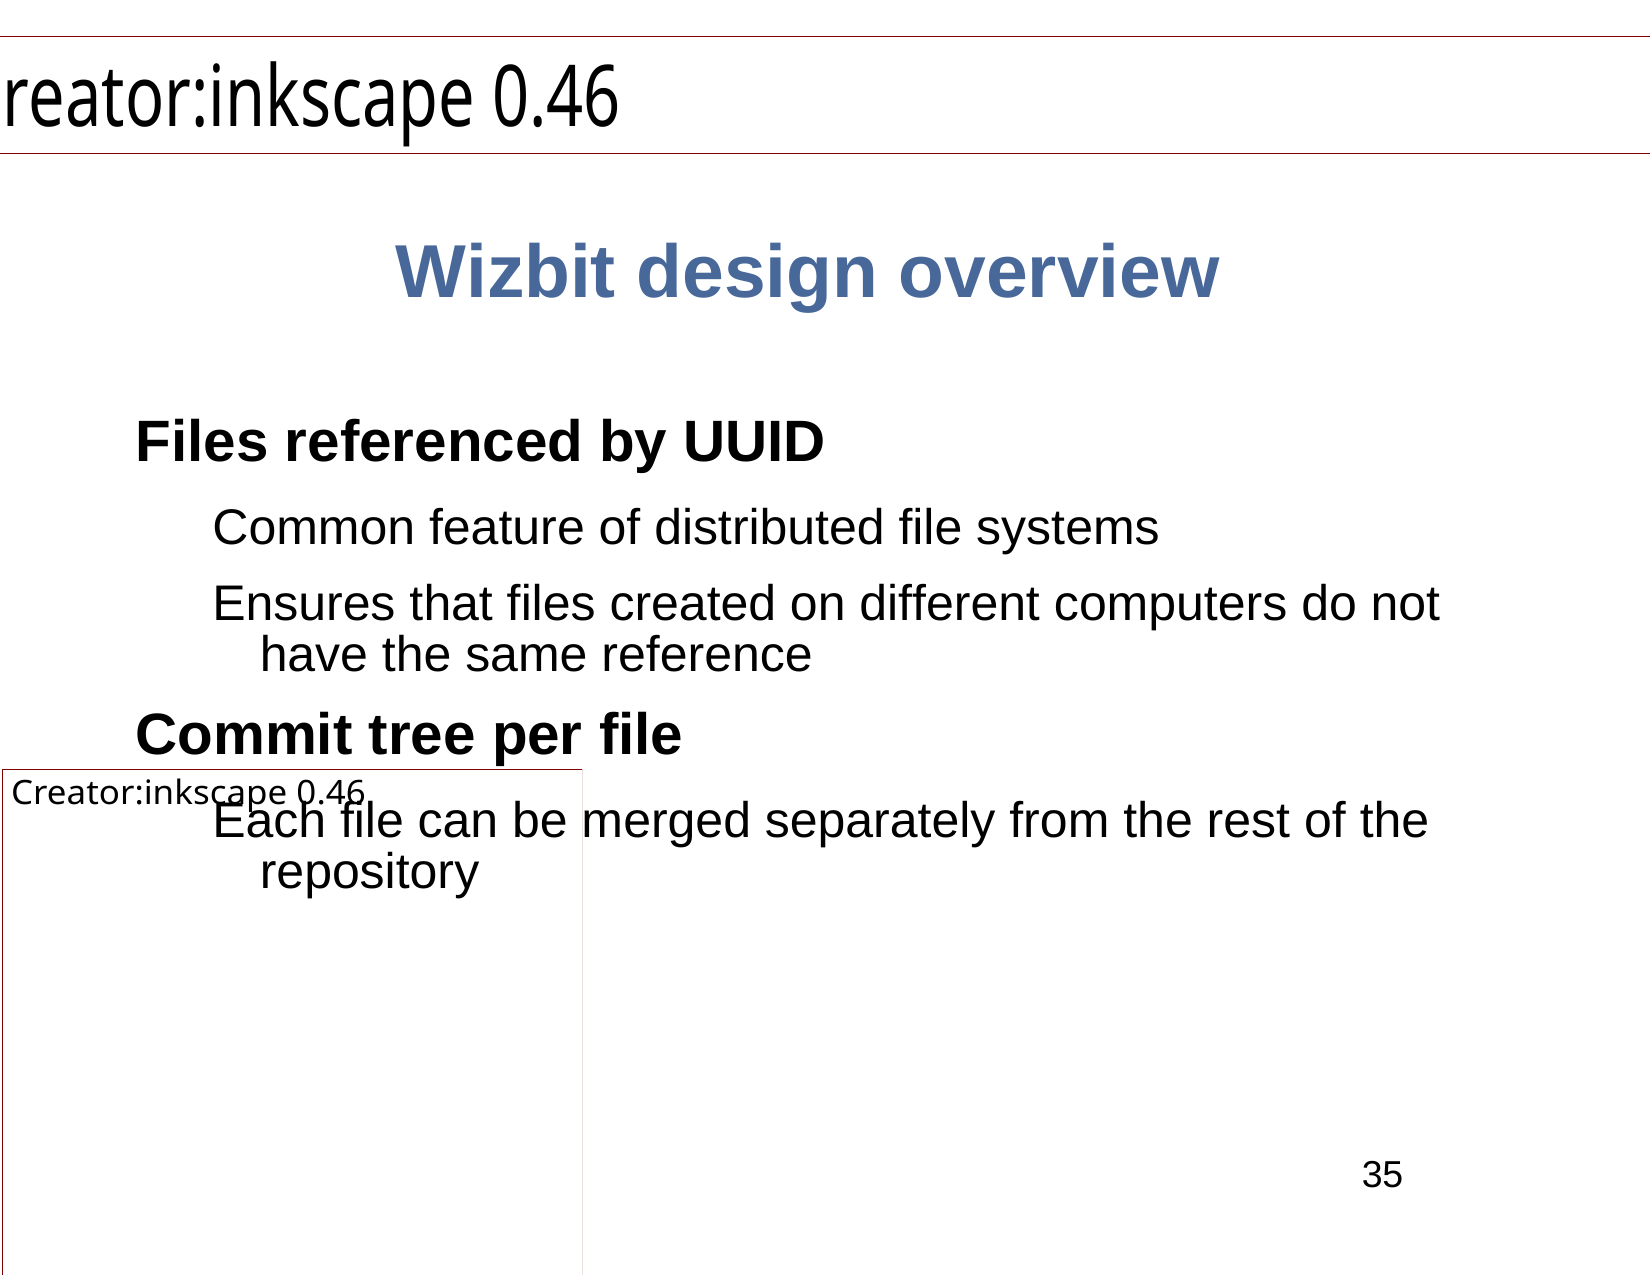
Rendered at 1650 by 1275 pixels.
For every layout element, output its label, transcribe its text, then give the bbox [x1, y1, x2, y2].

title Wizbit design overview [118, 177, 1498, 371]
list Files referenced by UUID Common feature of distributed file systems Ensures that files created on different computers do not have the same reference Commit tree per file Each file can be merged separately from the rest of the repository [118, 413, 1498, 1126]
